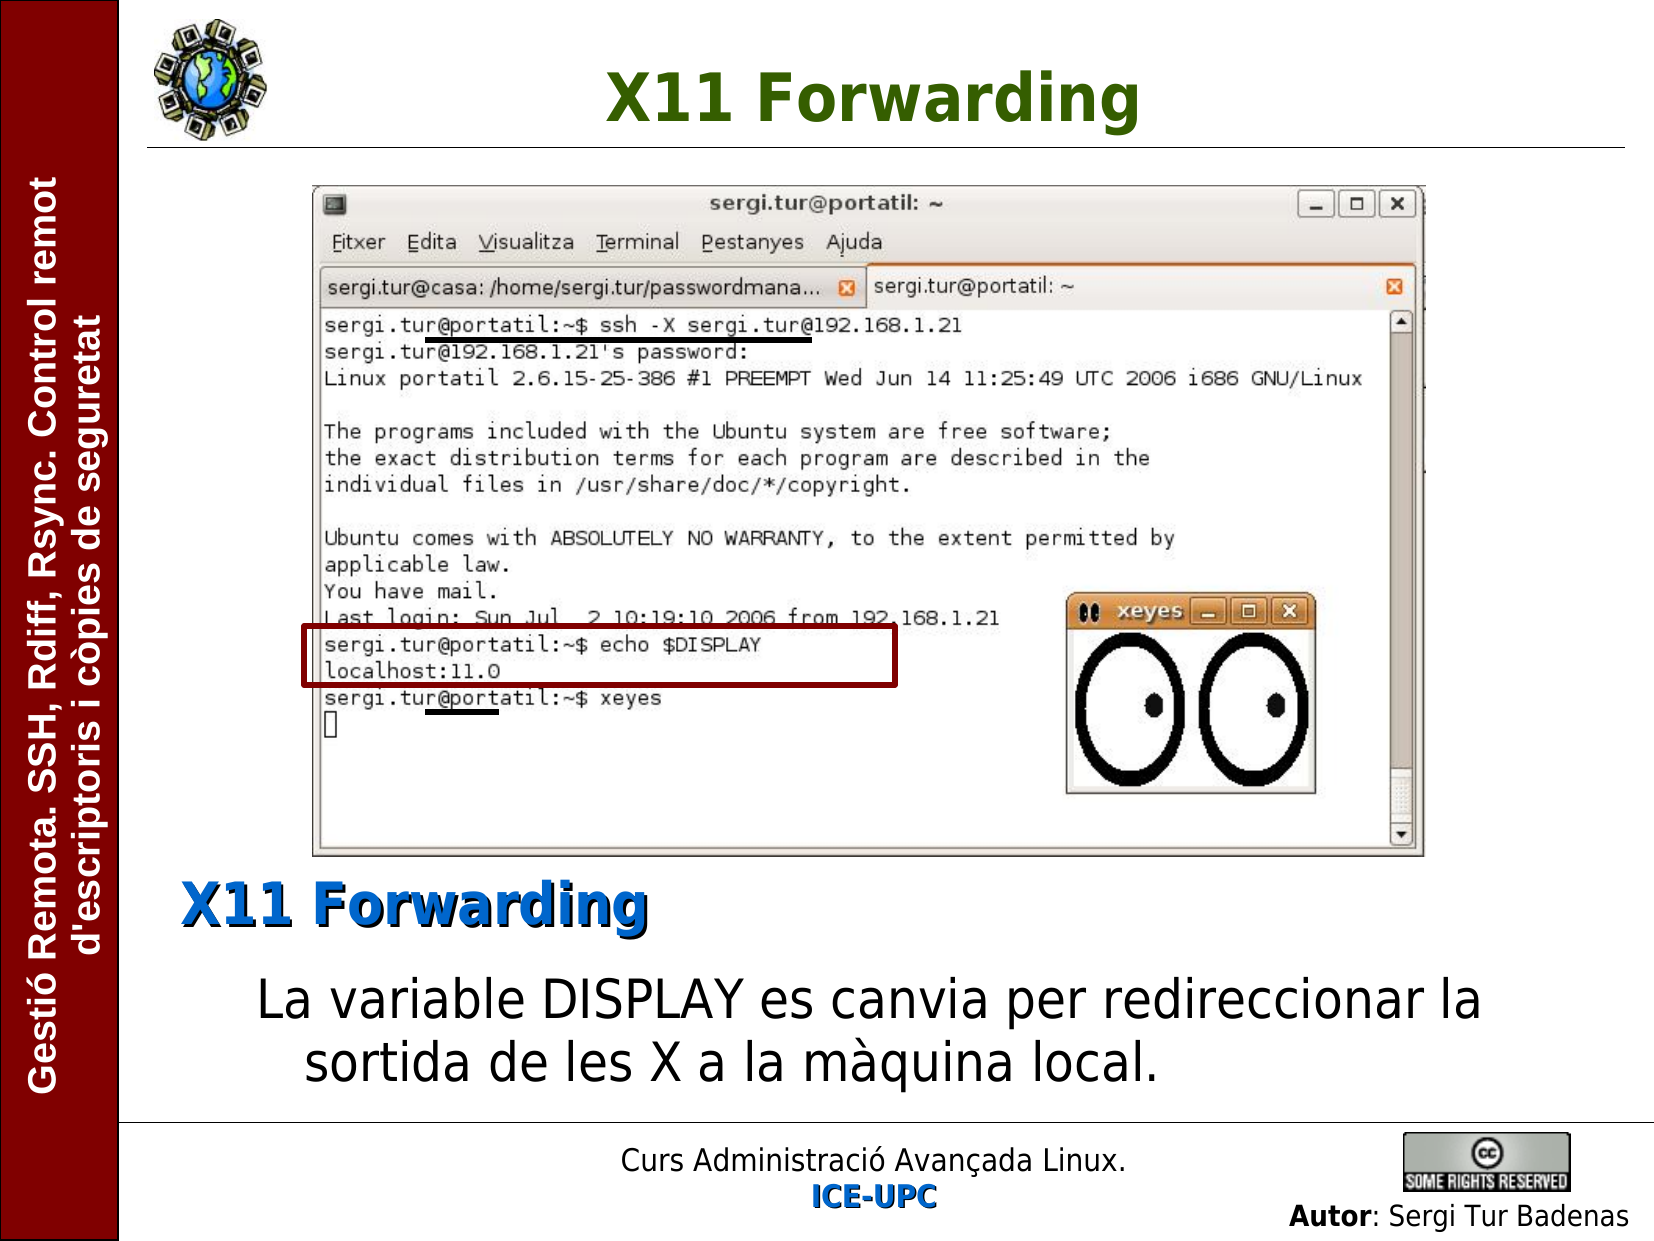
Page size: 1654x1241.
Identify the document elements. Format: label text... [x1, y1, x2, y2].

picture [154, 19, 268, 49]
picture [312, 629, 892, 682]
picture [312, 185, 1426, 857]
title X11 Forwarding [129, 49, 1619, 148]
list X11 Forwarding La variable DISPLAY es canvia per redireccionar la sortida de les X a la màquina local. [162, 871, 1630, 1095]
picture [1403, 1132, 1571, 1192]
